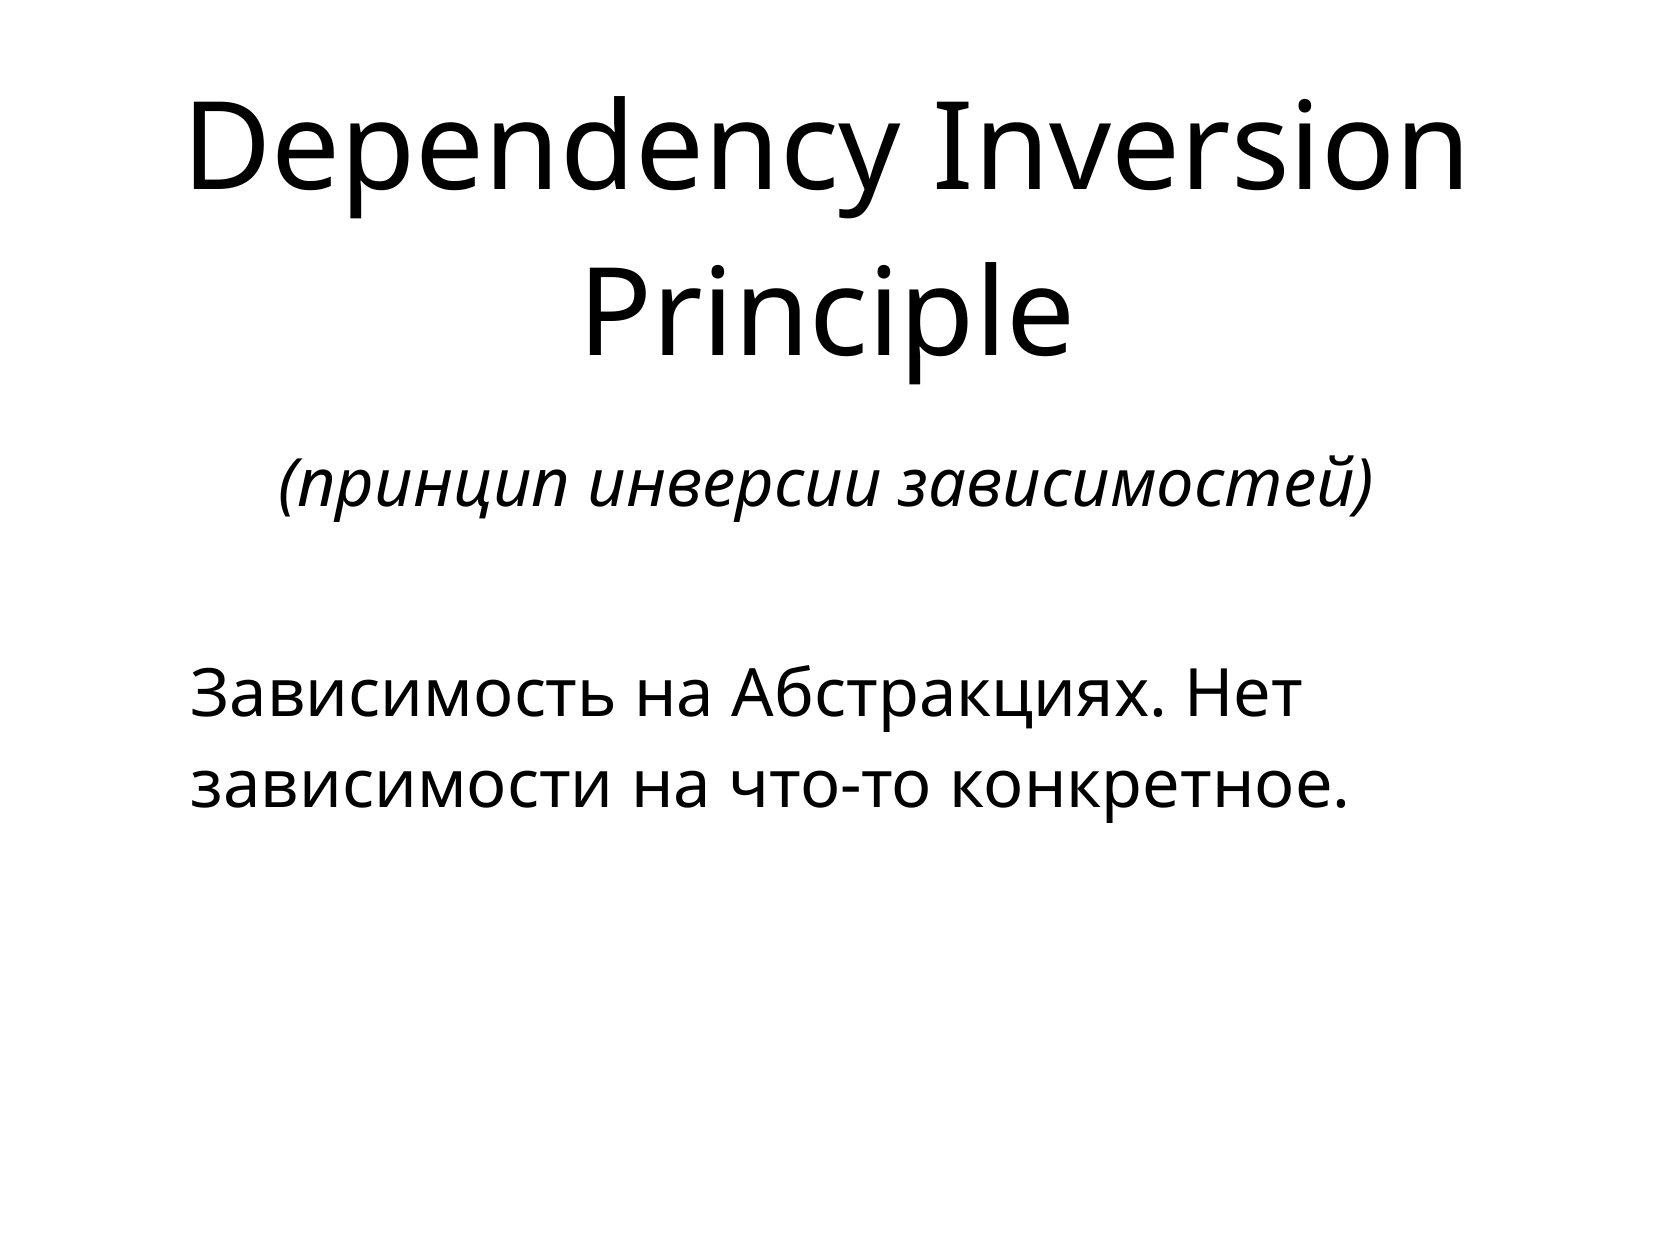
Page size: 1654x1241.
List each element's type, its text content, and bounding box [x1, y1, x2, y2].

text_box (принцип инверсии зависимостей) [0, 428, 1654, 541]
list Зависимость на Абстракциях. Нет зависимости на что-то конкретное. [120, 645, 1441, 856]
title Dependency Inversion Principle [82, 74, 1571, 376]
